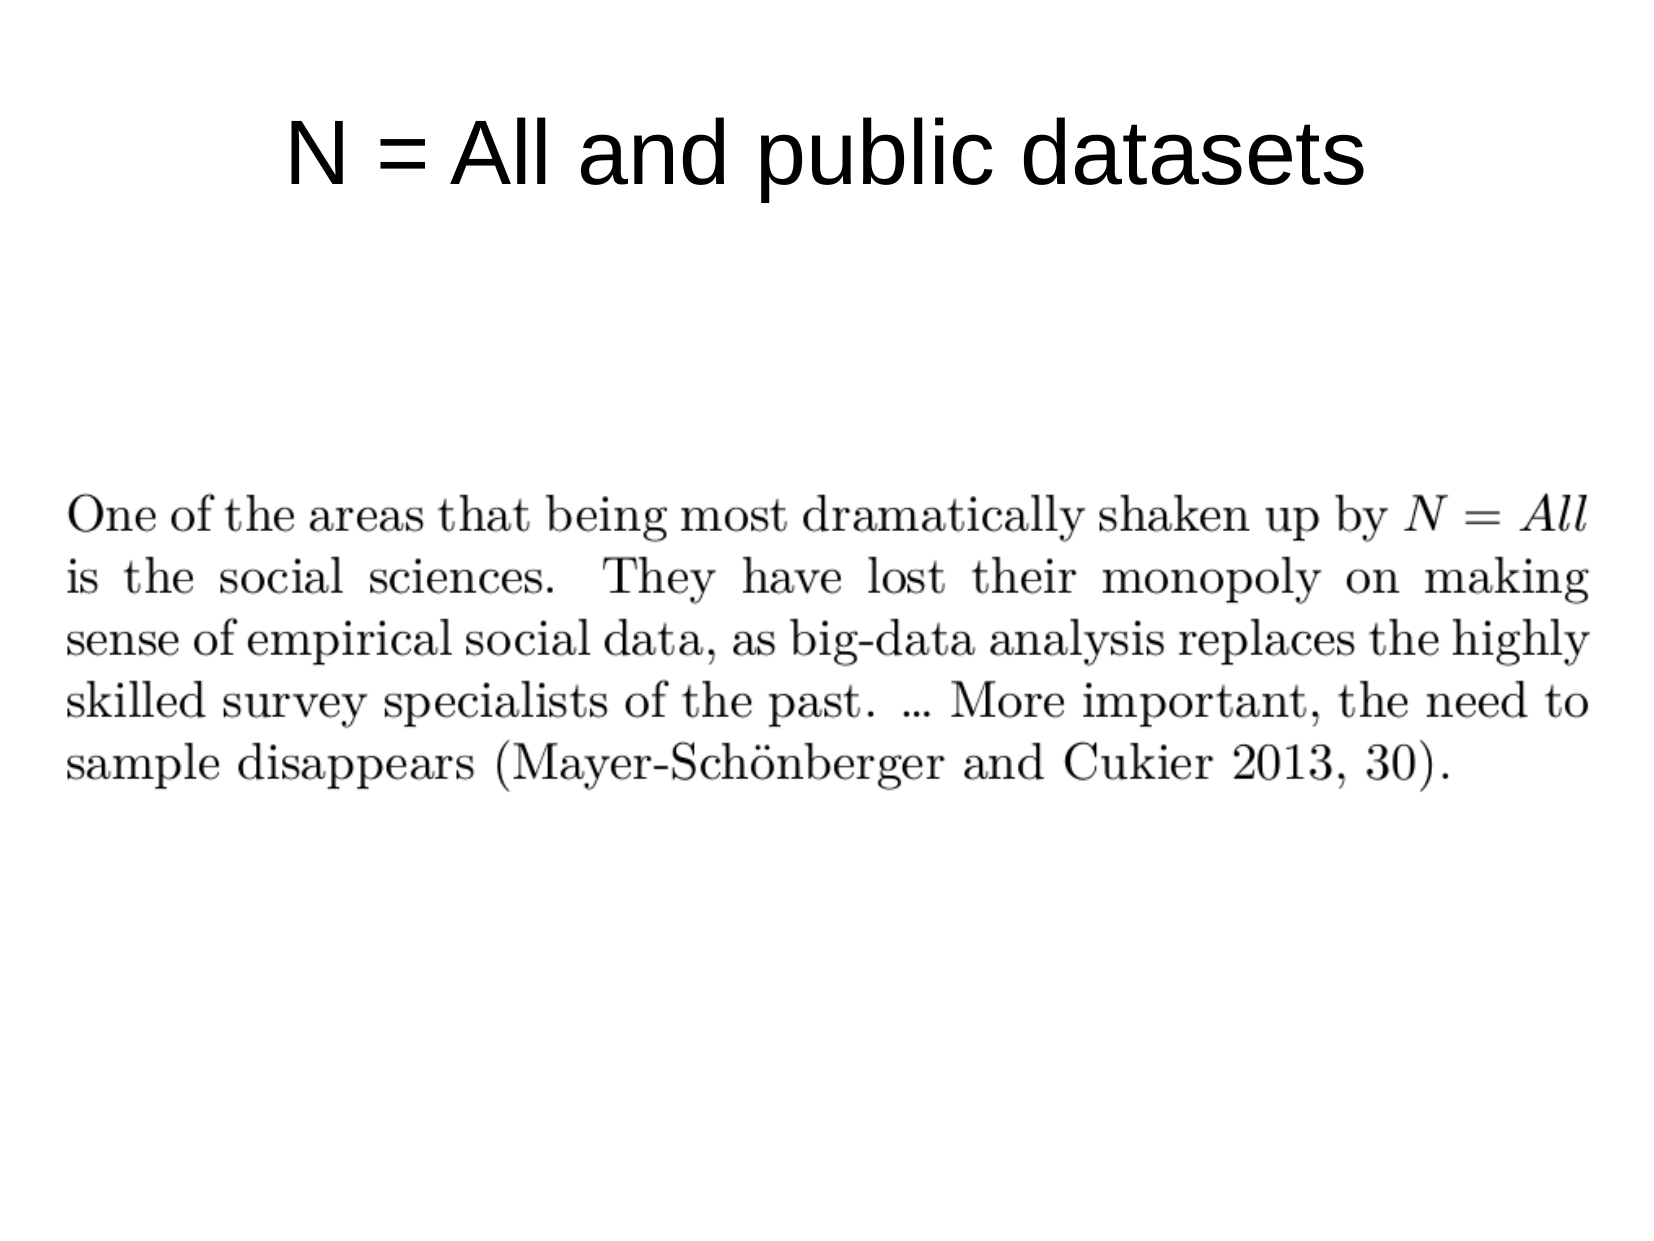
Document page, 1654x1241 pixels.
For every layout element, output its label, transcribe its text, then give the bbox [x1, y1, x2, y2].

title N = All and public datasets [82, 49, 1571, 257]
picture [0, 469, 1642, 815]
